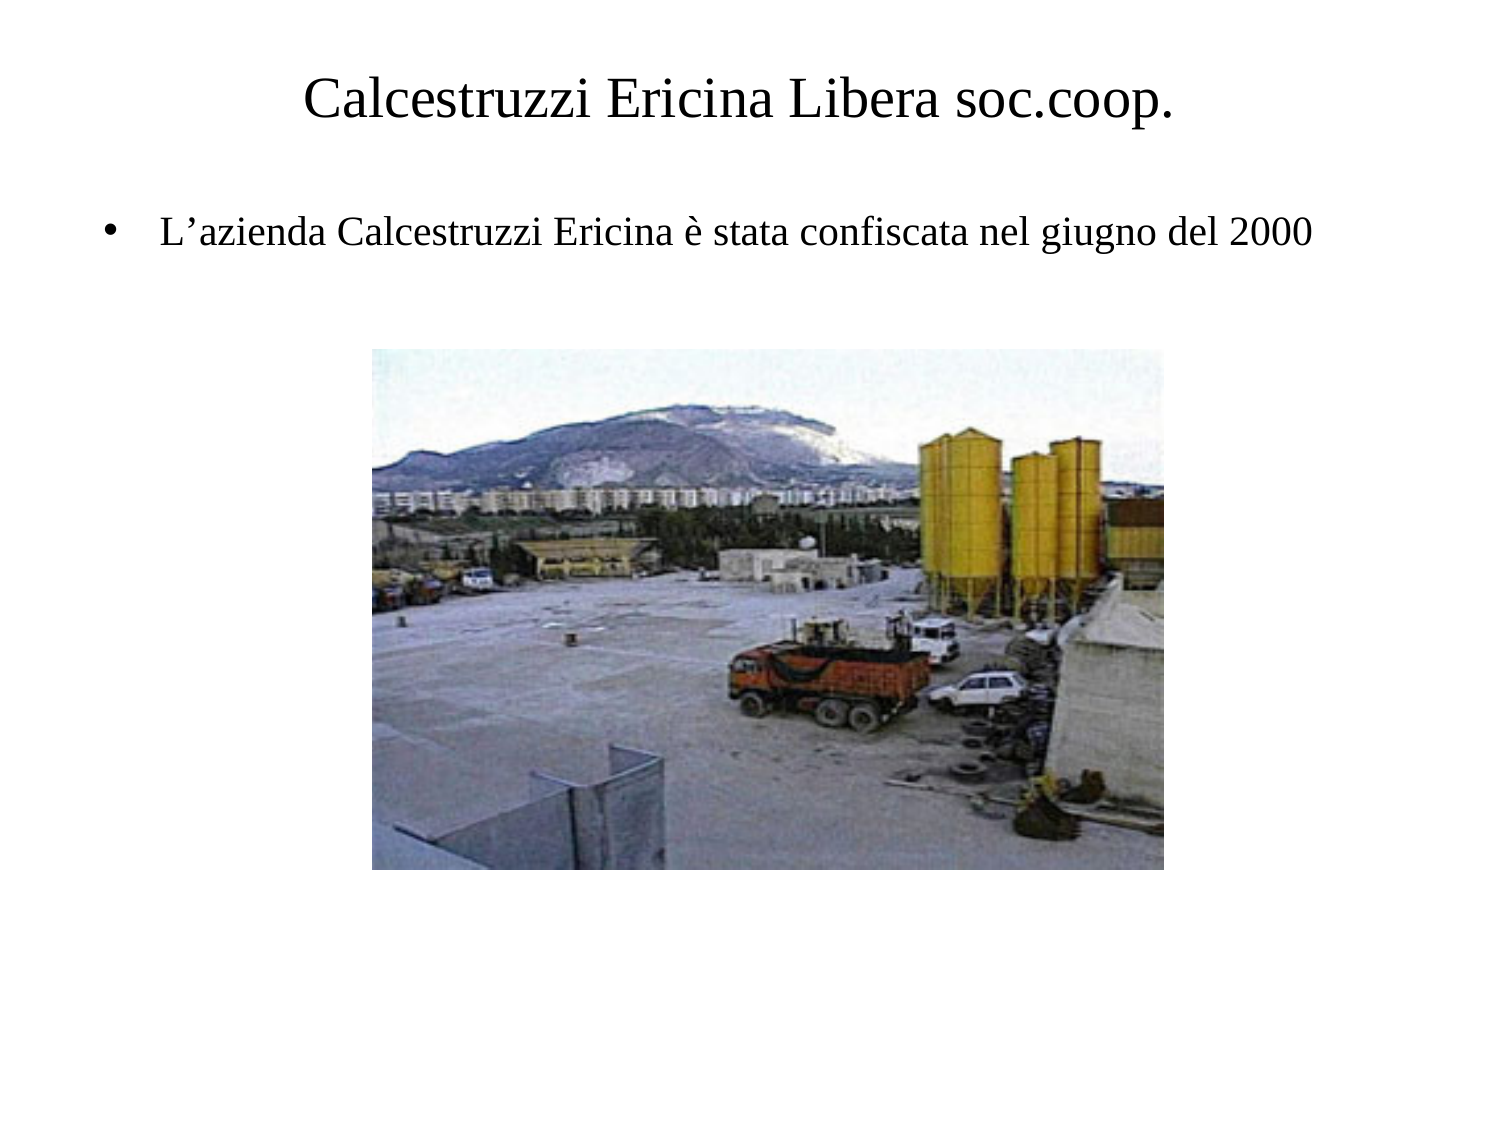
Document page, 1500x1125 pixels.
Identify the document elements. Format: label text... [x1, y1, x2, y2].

title Calcestruzzi Ericina Libera soc.coop. [64, 0, 1415, 188]
picture [372, 349, 1164, 870]
list L’azienda Calcestruzzi Ericina è stata confiscata nel giugno del 2000 [88, 196, 1439, 939]
